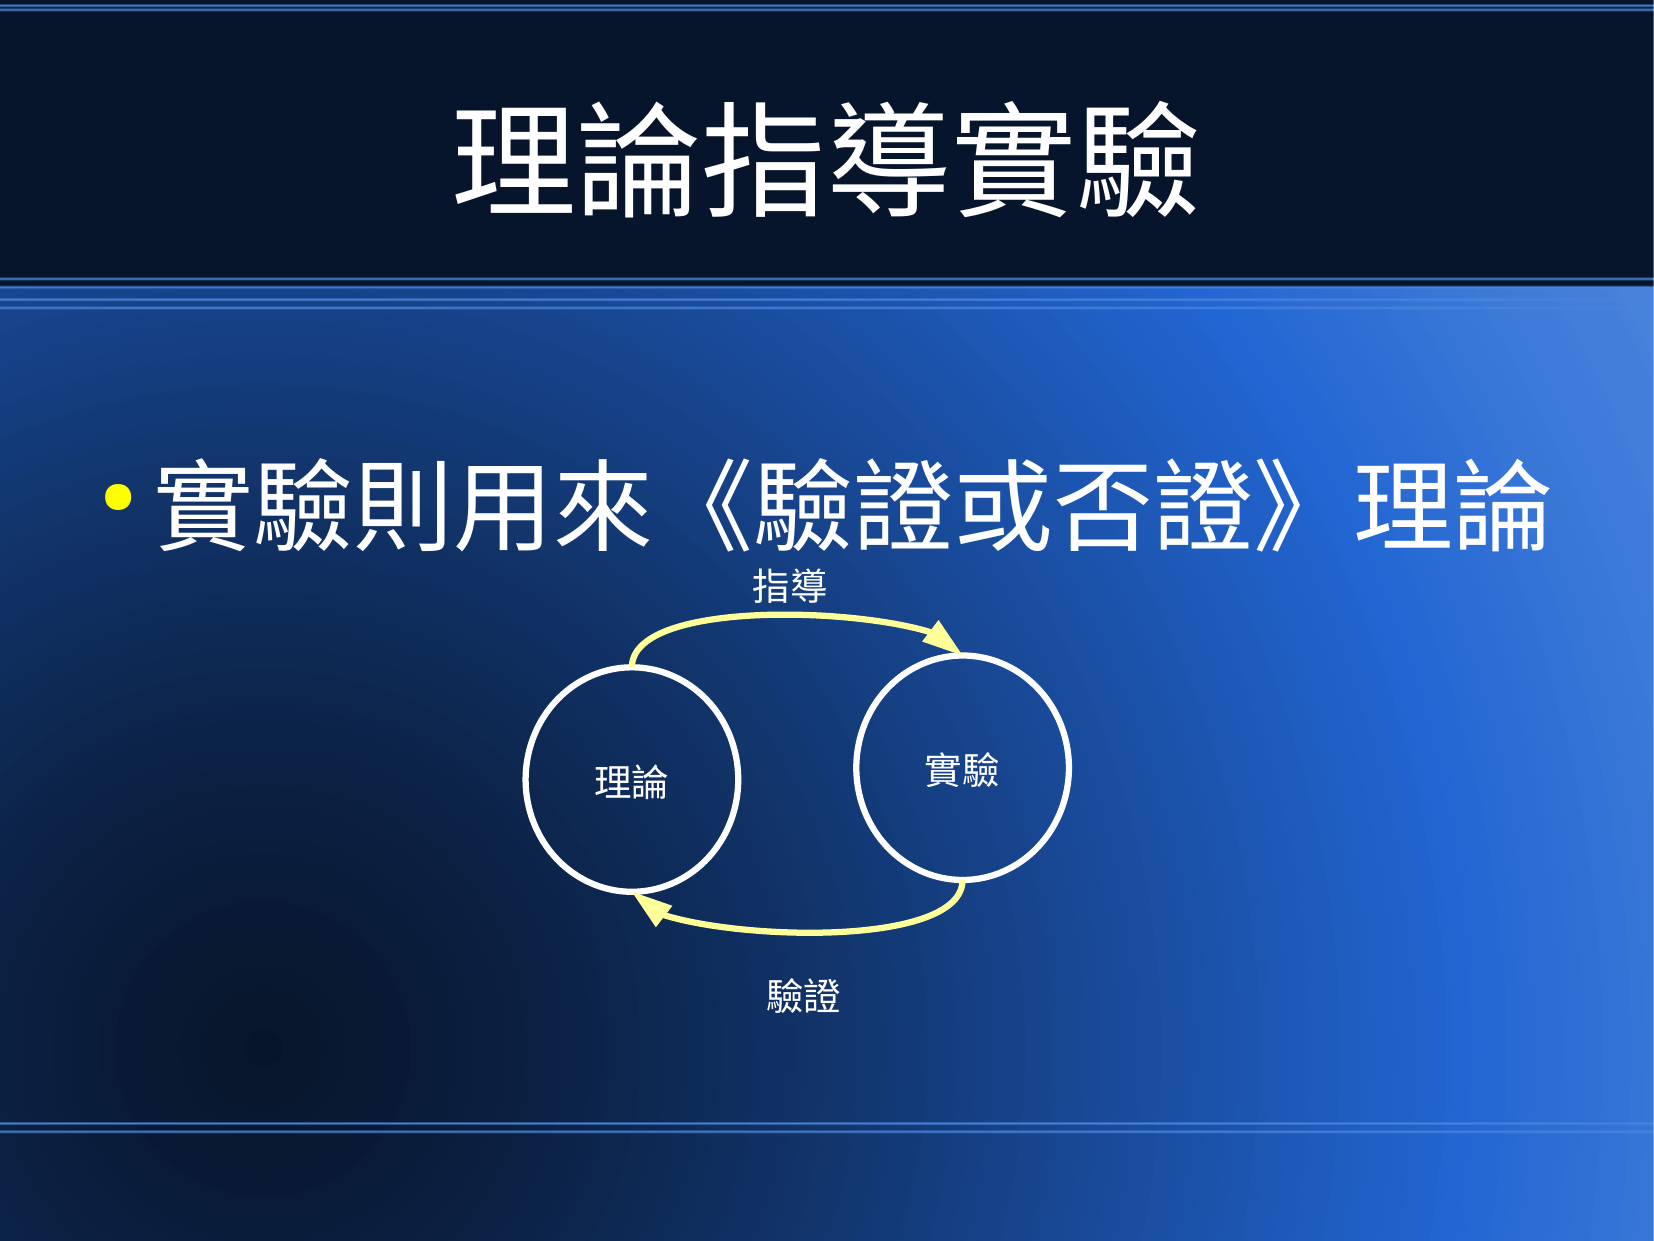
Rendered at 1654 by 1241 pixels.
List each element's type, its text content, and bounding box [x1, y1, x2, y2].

text_box 指導 [738, 549, 843, 612]
text_box 驗證 [751, 959, 857, 1022]
title 理論指導實驗 [82, 49, 1571, 257]
picture [0, 0, 1654, 1241]
text_box 理論 [525, 667, 739, 892]
list 實驗則用來《驗證或否證》理論 [82, 355, 1571, 1241]
text_box 實驗 [856, 655, 1069, 880]
